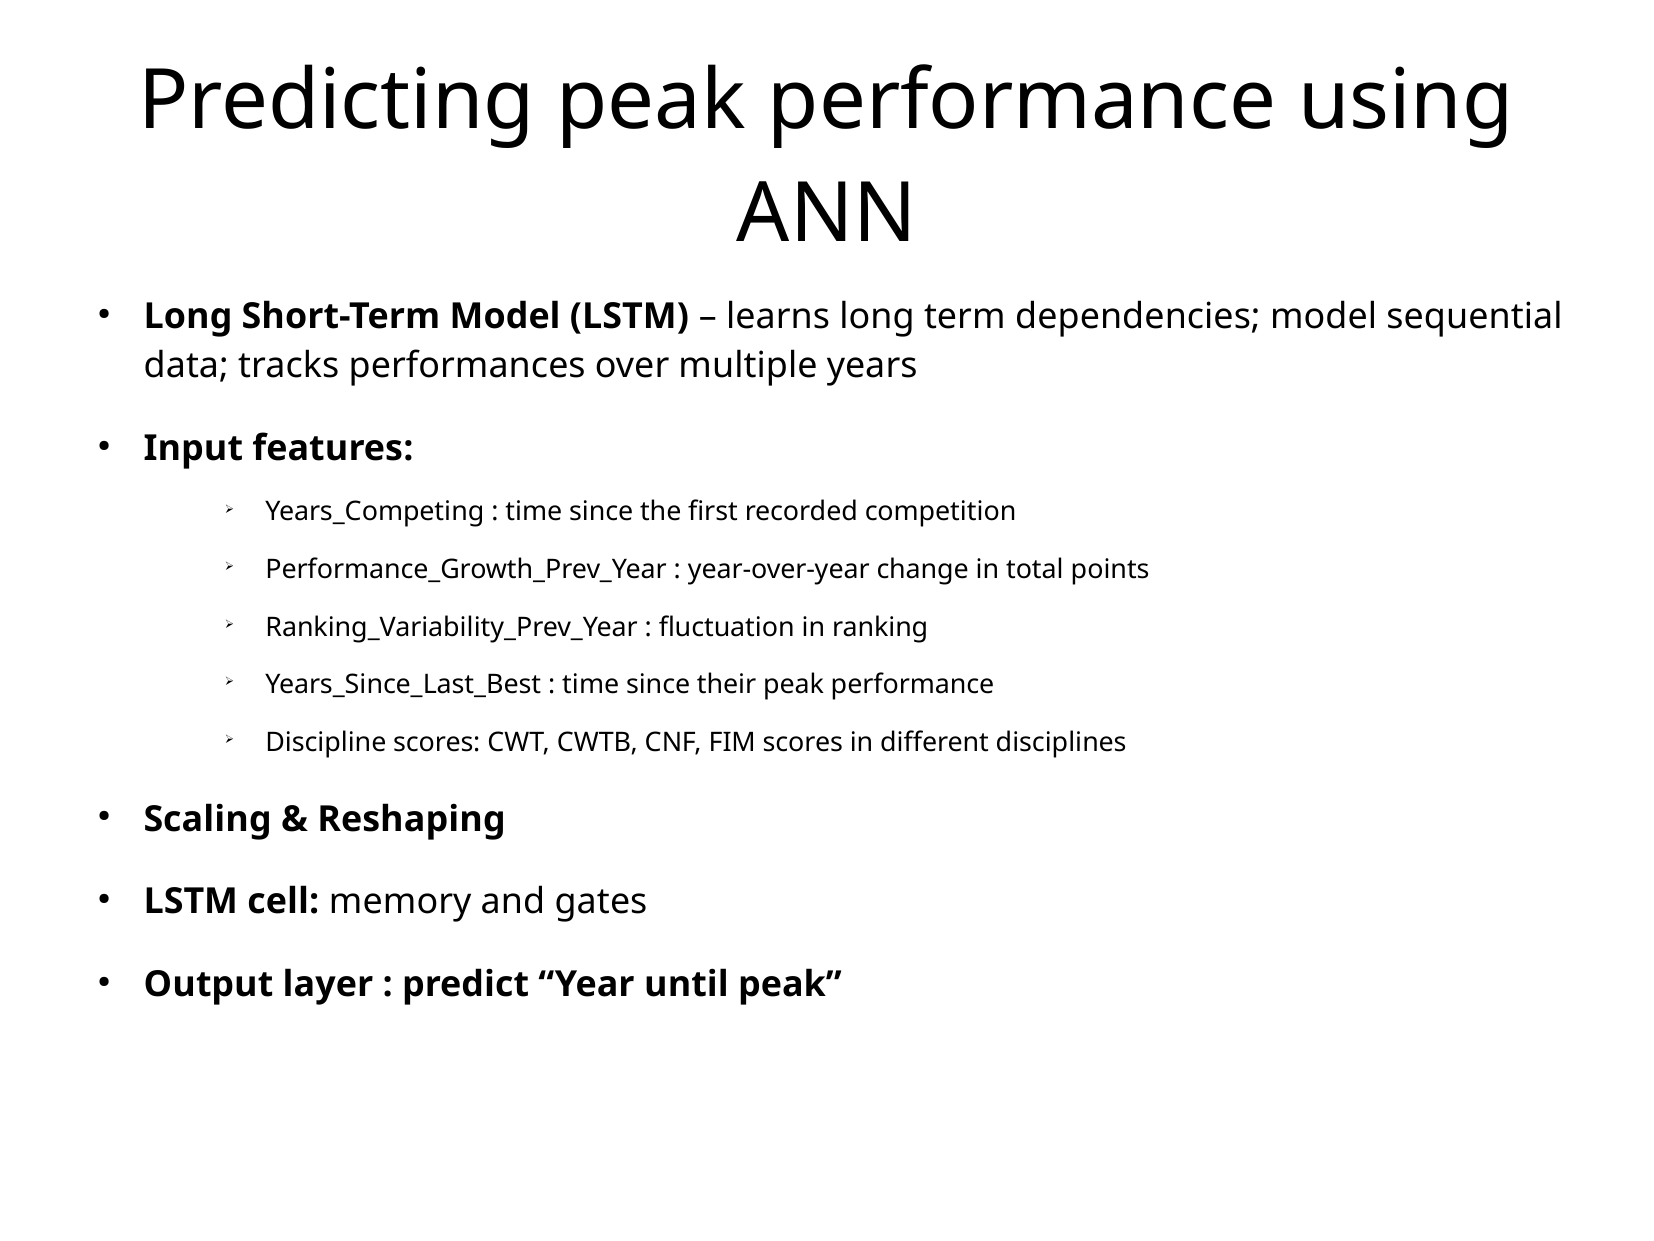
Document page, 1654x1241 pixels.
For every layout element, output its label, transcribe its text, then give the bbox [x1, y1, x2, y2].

title Predicting peak performance using ANN [82, 49, 1571, 257]
list Long Short-Term Model (LSTM) – learns long term dependencies; model sequential data; tracks performances over multiple years Input features: Years_Competing : time since the first recorded competition Performance_Growth_Prev_Year : year-over-year change in total points Ranking_Variability_Prev_Year : fluctuation in ranking Years_Since_Last_Best : time since their peak performance Discipline scores: CWT, CWTB, CNF, FIM scores in different disciplines Scaling & Reshaping LSTM cell: memory and gates Output layer : predict “Year until peak” [82, 290, 1571, 1010]
